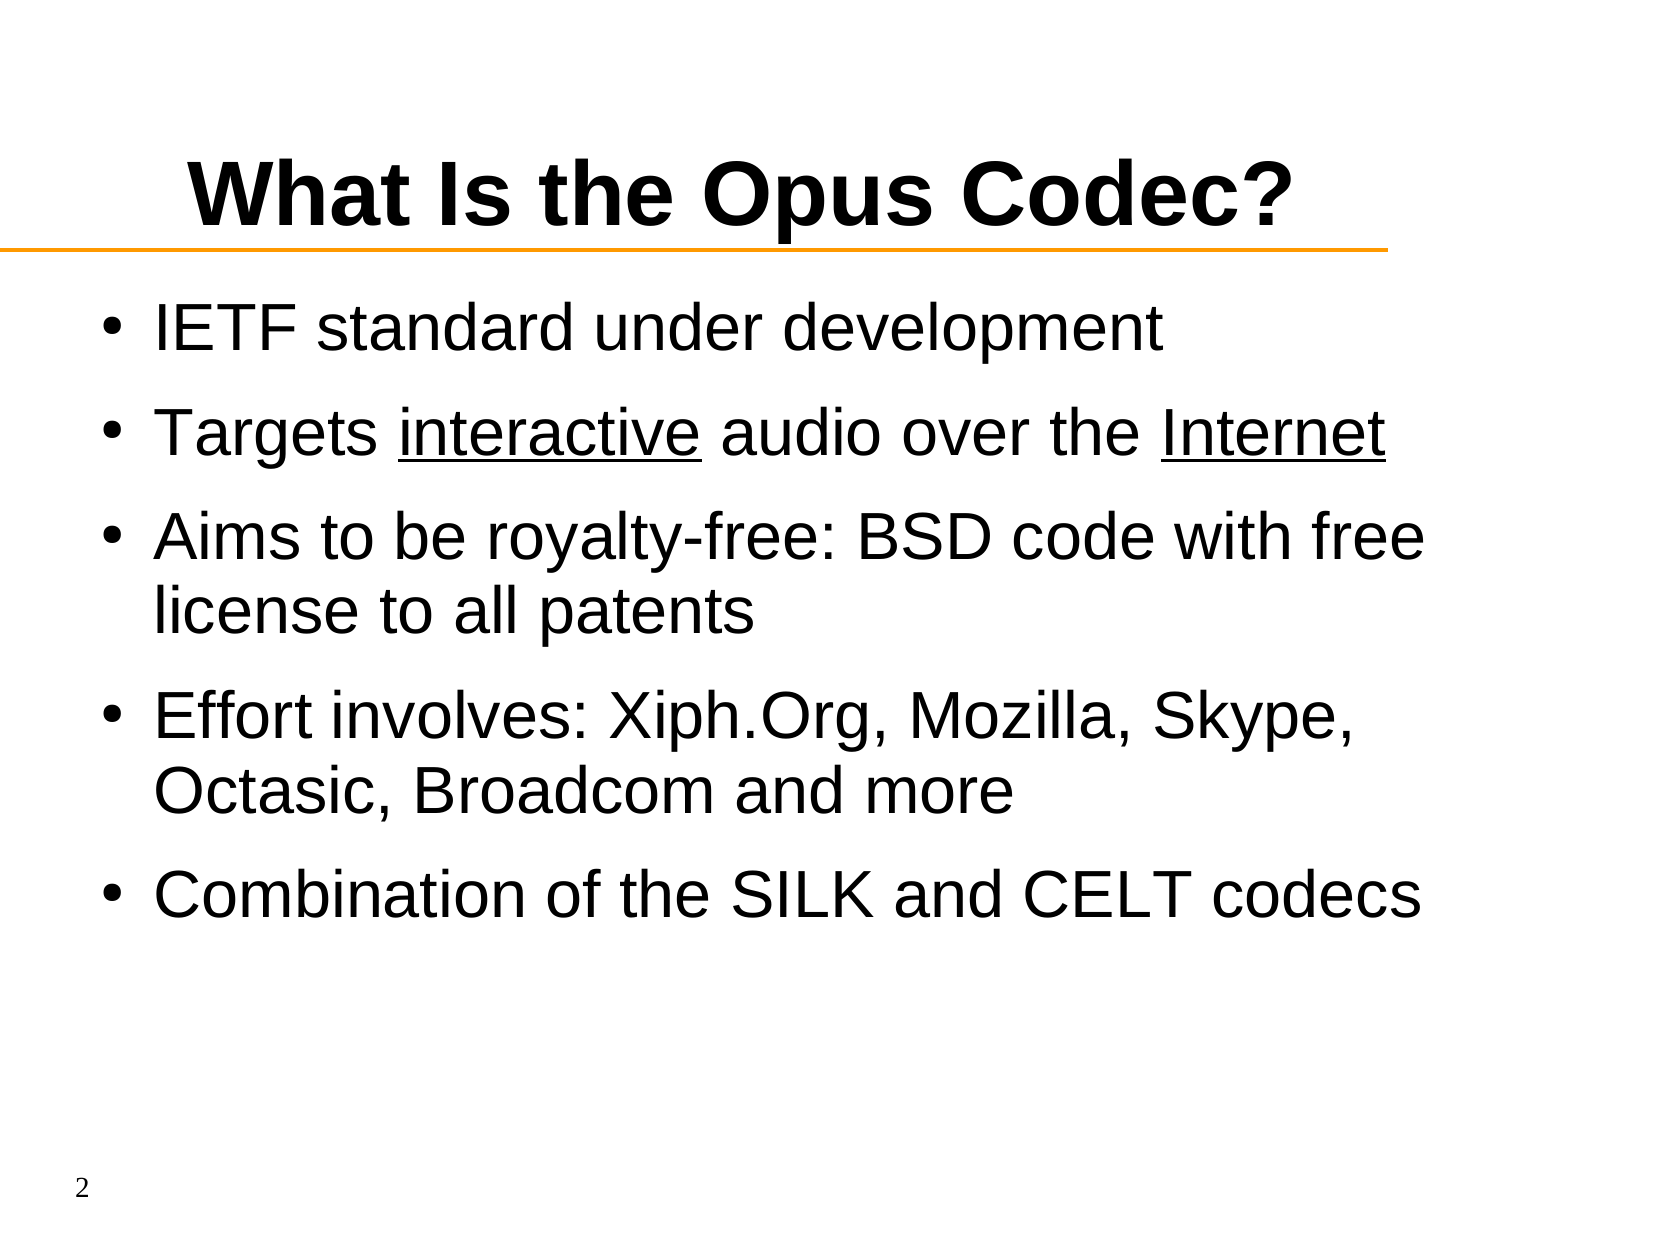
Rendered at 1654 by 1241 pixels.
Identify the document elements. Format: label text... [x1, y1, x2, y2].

list IETF standard under development Targets interactive audio over the Internet Aims to be royalty-free: BSD code with free license to all patents Effort involves: Xiph.Org, Mozilla, Skype, Octasic, Broadcom and more Combination of the SILK and CELT codecs [82, 290, 1613, 1094]
title What Is the Opus Codec? [187, 52, 1571, 245]
